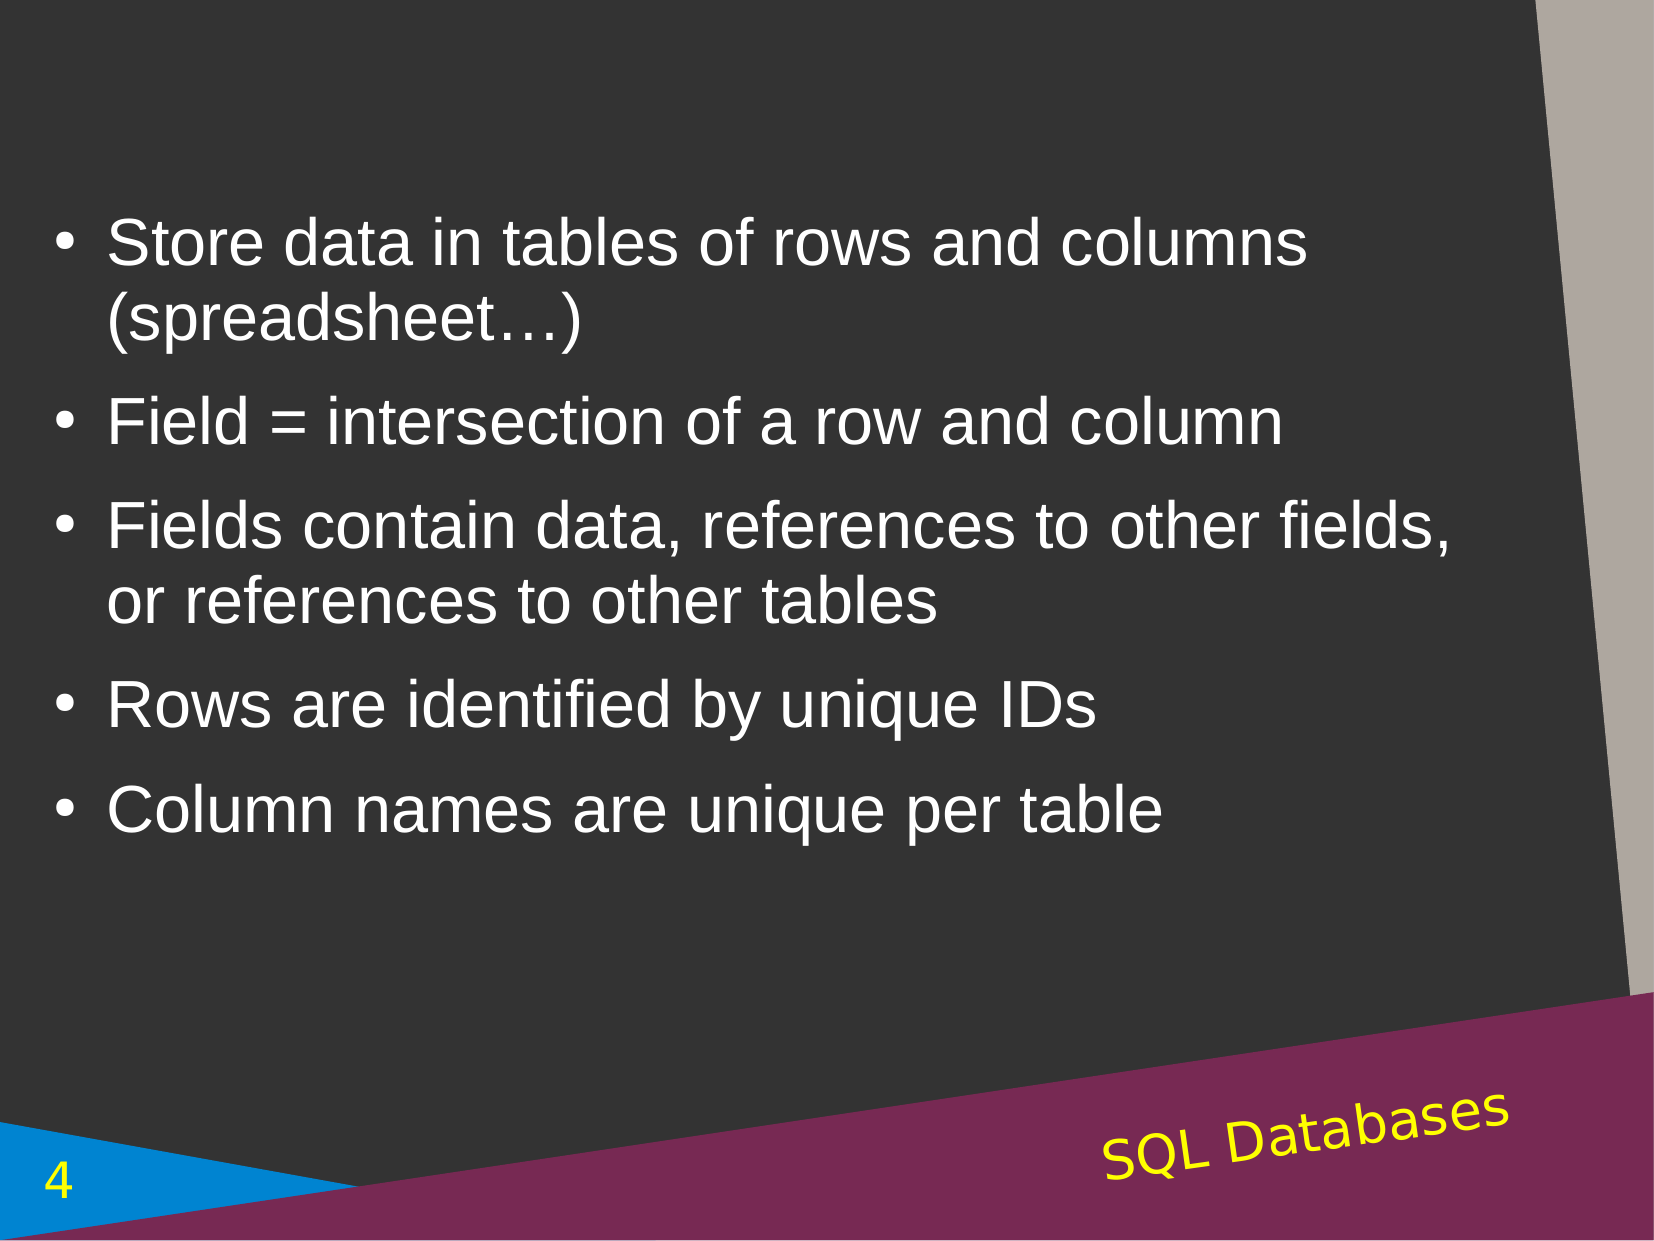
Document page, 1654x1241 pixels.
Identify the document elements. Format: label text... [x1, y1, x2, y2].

list Store data in tables of rows and columns (spreadsheet…) Field = intersection of a row and column Fields contain data, references to other fields, or references to other tables Rows are identified by unique IDs Column names are unique per table [35, 59, 1524, 993]
title SQL Databases [956, 995, 1654, 1241]
